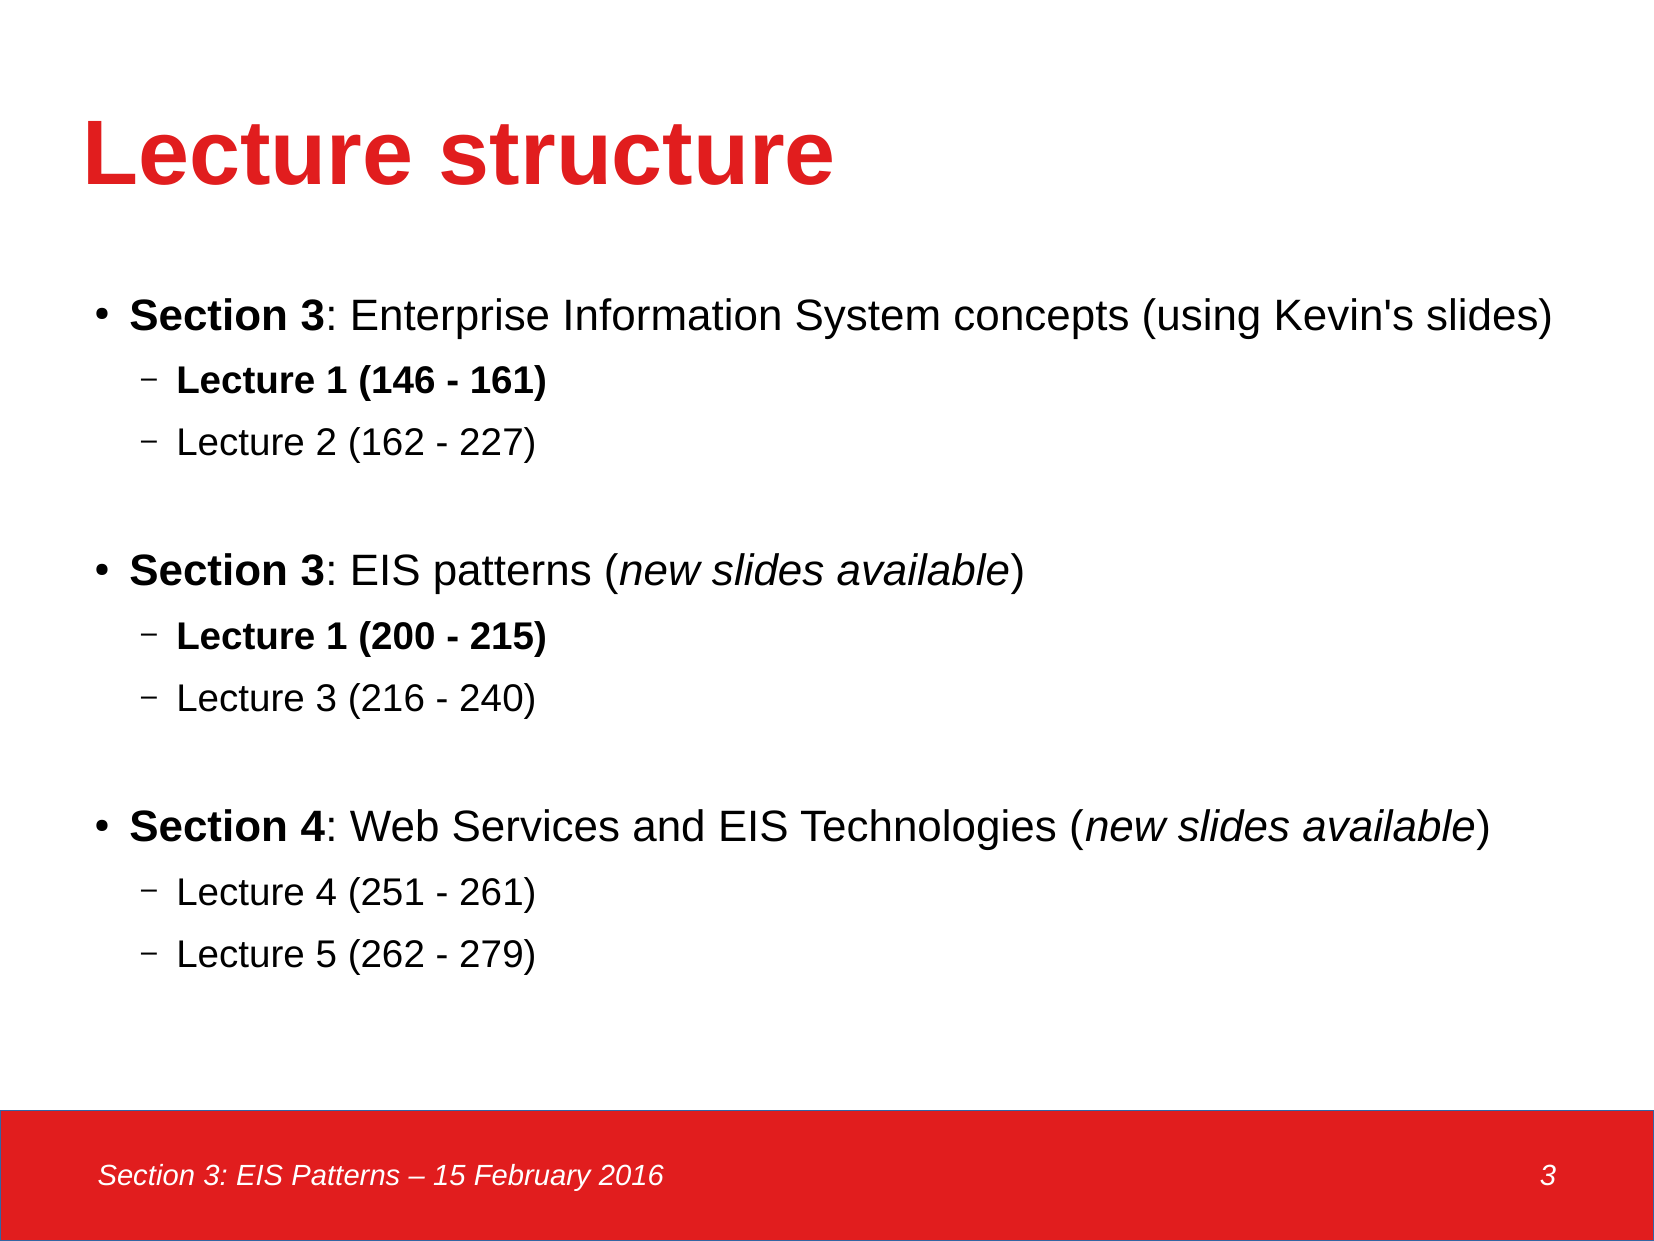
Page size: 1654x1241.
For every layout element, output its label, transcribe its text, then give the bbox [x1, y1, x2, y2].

title Lecture structure [82, 49, 1571, 257]
list Section 3: Enterprise Information System concepts (using Kevin's slides) Lecture 1 (146 - 161) Lecture 2 (162 - 227) Section 3: EIS patterns (new slides available) Lecture 1 (200 - 215) Lecture 3 (216 - 240) Section 4: Web Services and EIS Technologies (new slides available) Lecture 4 (251 - 261) Lecture 5 (262 - 279) [82, 290, 1571, 1010]
